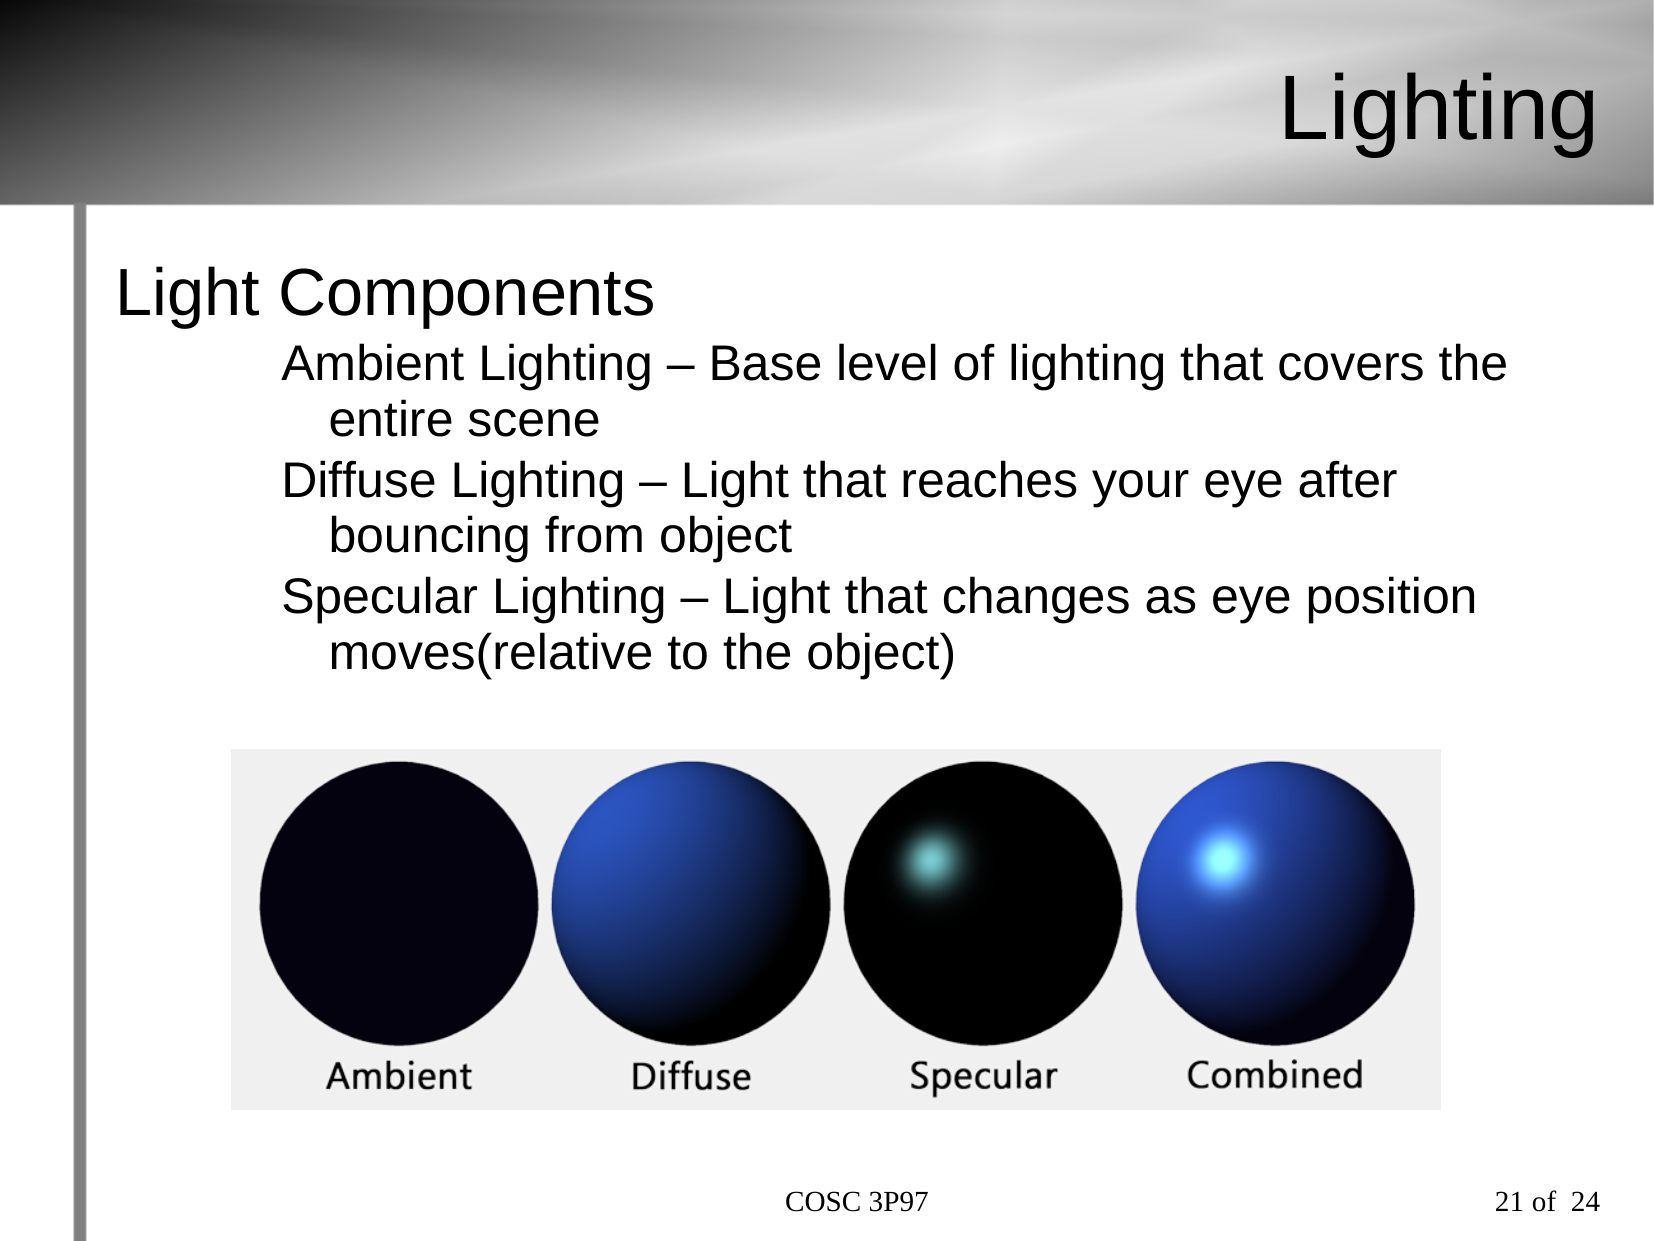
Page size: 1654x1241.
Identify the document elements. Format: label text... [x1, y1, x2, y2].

list Light Components Ambient Lighting – Base level of lighting that covers the entire scene Diffuse Lighting – Light that reaches your eye after bouncing from object Specular Lighting – Light that changes as eye position moves(relative to the object) [45, 255, 1534, 751]
title Lighting [112, 13, 1601, 201]
picture [0, 0, 1654, 1241]
